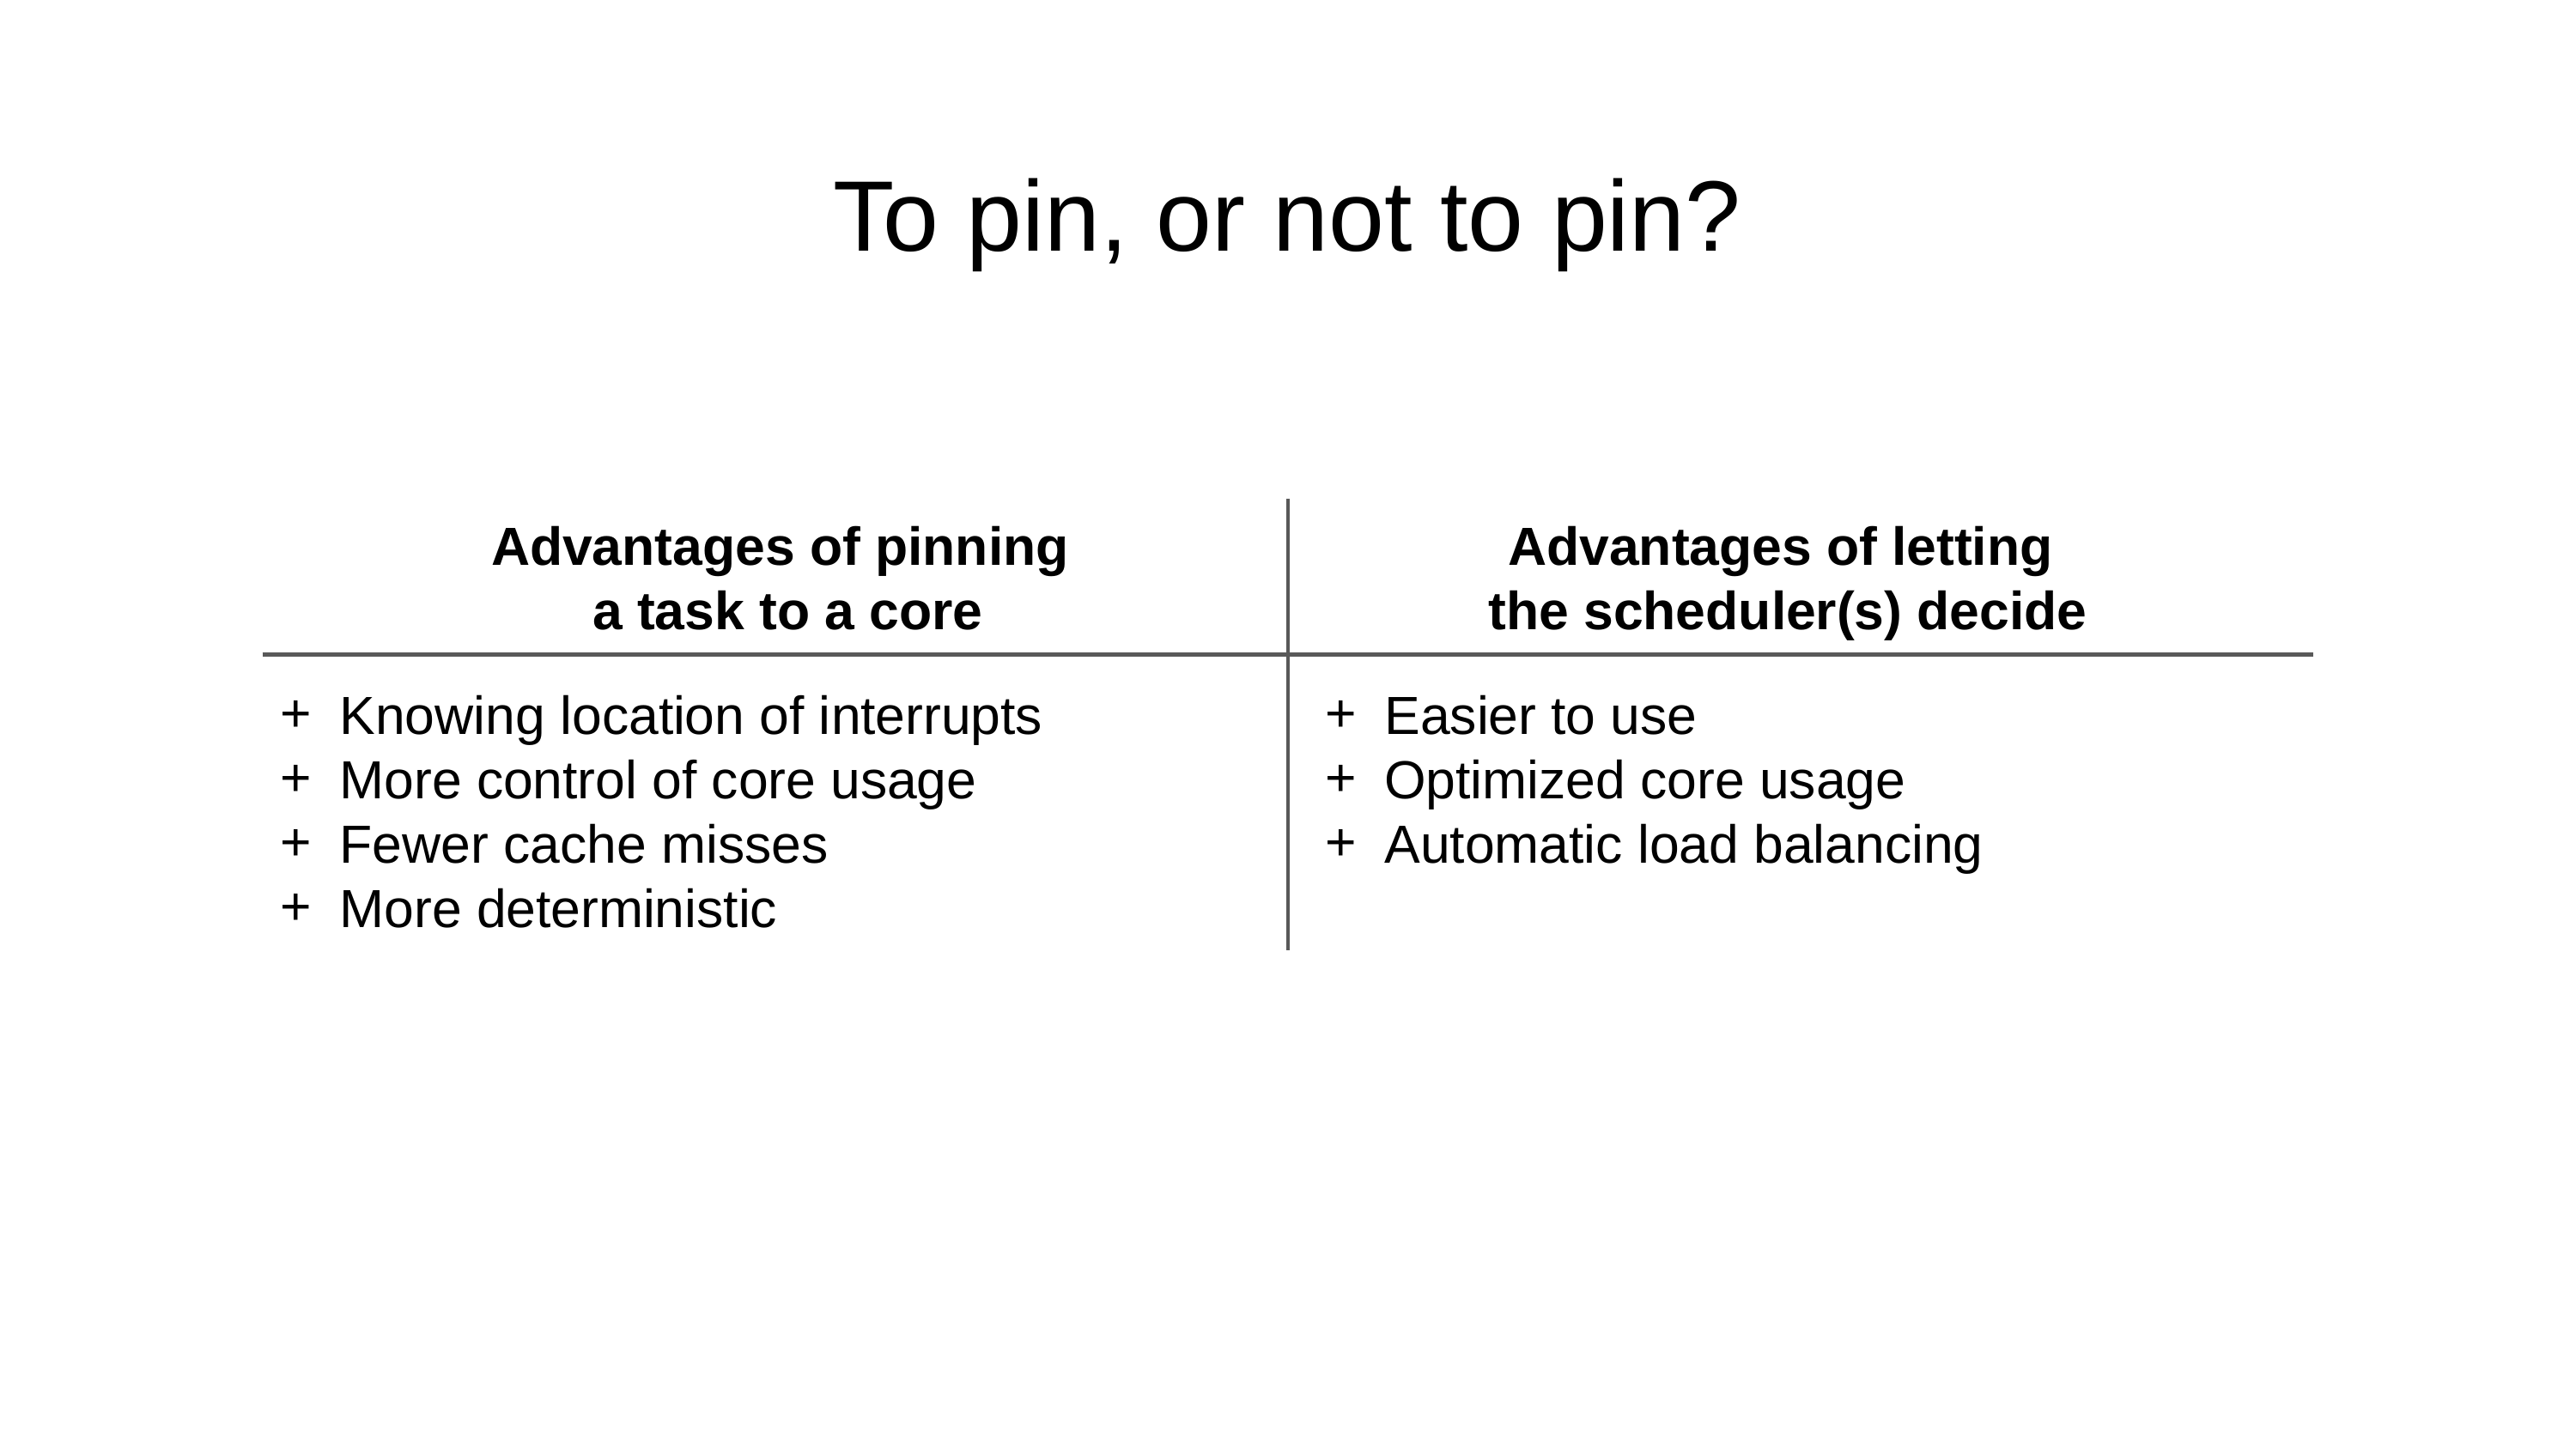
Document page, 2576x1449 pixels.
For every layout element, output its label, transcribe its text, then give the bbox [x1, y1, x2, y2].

title To pin, or not to pin? [88, 124, 2488, 287]
text_box Advantages of letting the scheduler(s) decide [1287, 498, 2288, 653]
text_box Advantages of pinning a task to a core [287, 498, 1287, 653]
text_box Knowing location of interrupts More control of core usage Fewer cache misses More deterministic [262, 668, 1269, 952]
text_box Easier to use Optimized core usage Automatic load balancing [1307, 668, 2314, 888]
